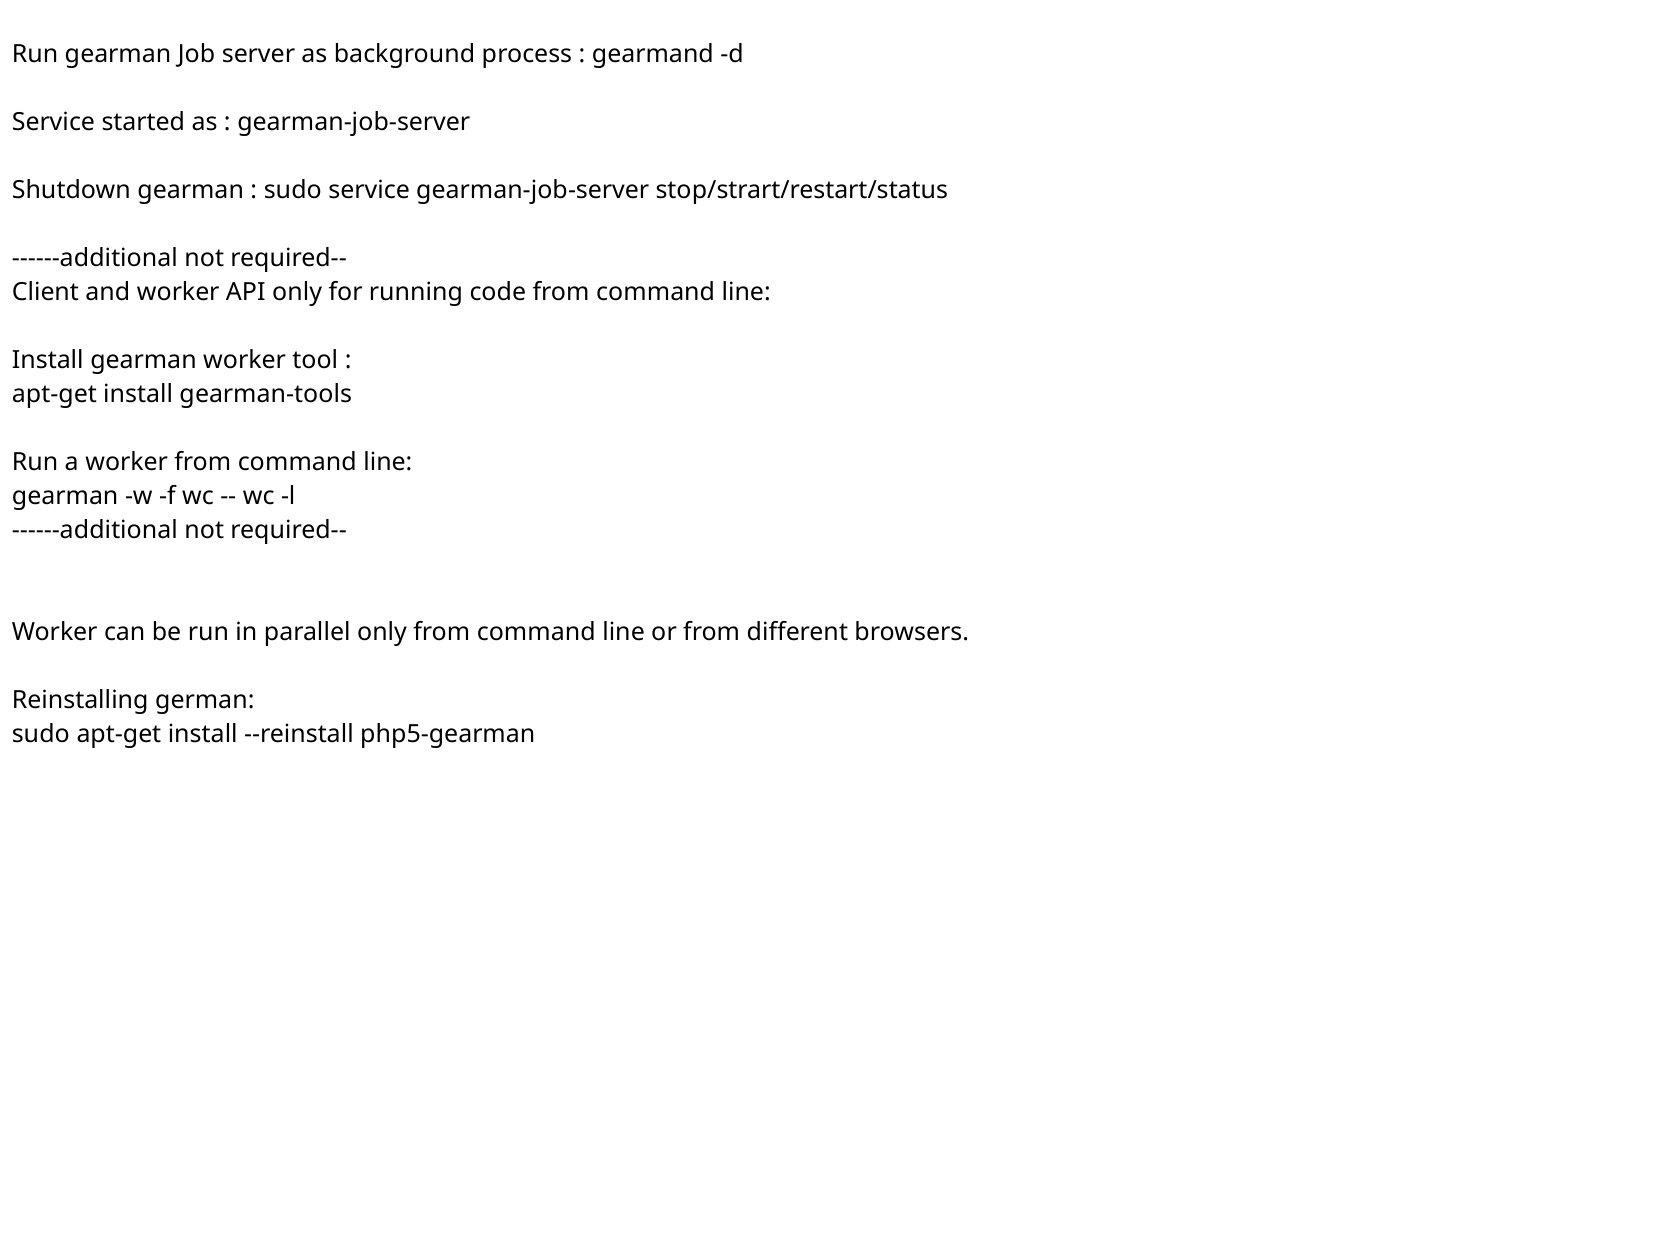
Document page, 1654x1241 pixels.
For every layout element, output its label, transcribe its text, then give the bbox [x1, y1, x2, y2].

text_box Run gearman Job server as background process : gearmand -d Service started as : gearman-job-server Shutdown gearman : sudo service gearman-job-server stop/strart/restart/status ------additional not required-- Client and worker API only for running code from command line: Install gearman worker tool : apt-get install gearman-tools Run a worker from command line: gearman -w -f wc -- wc -l ------additional not required-- Worker can be run in parallel only from command line or from different browsers. Reinstalling german: sudo apt-get install --reinstall php5-gearman [11, 35, 1630, 1217]
